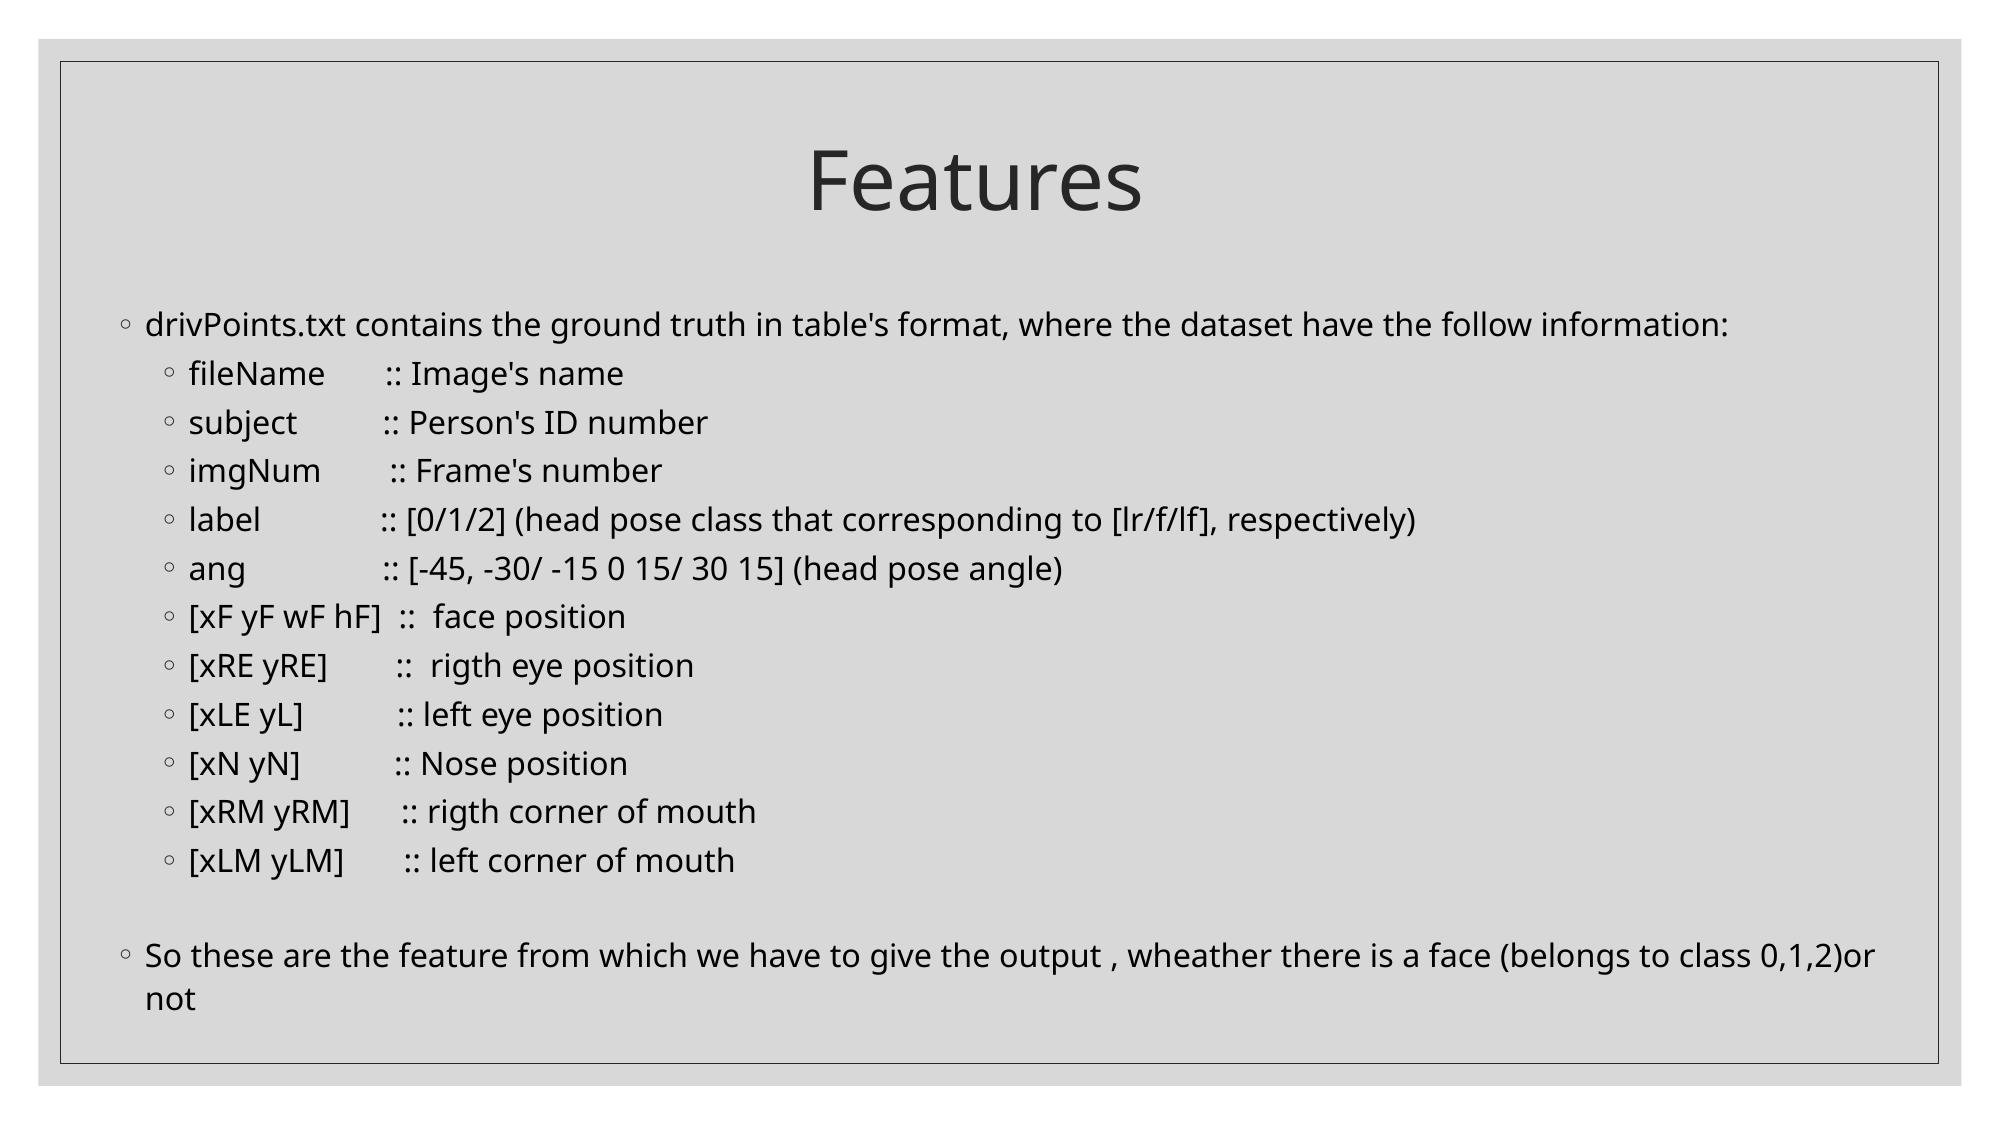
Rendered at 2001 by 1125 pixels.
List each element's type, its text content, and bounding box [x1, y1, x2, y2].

text_box drivPoints.txt contains the ground truth in table's format, where the dataset have the follow information: fileName :: Image's name subject :: Person's ID number imgNum :: Frame's number label :: [0/1/2] (head pose class that corresponding to [lr/f/lf], respectively) ang :: [-45, -30/ -15 0 15/ 30 15] (head pose angle) [xF yF wF hF] :: face position [xRE yRE] :: rigth eye position [xLE yL] :: left eye position [xN yN] :: Nose position [xRM yRM] :: rigth corner of mouth [xLM yLM] :: left corner of mouth So these are the feature from which we have to give the output , wheather there is a face (belongs to class 0,1,2)or not [101, 293, 1921, 1026]
text_box Features [150, 70, 1801, 293]
